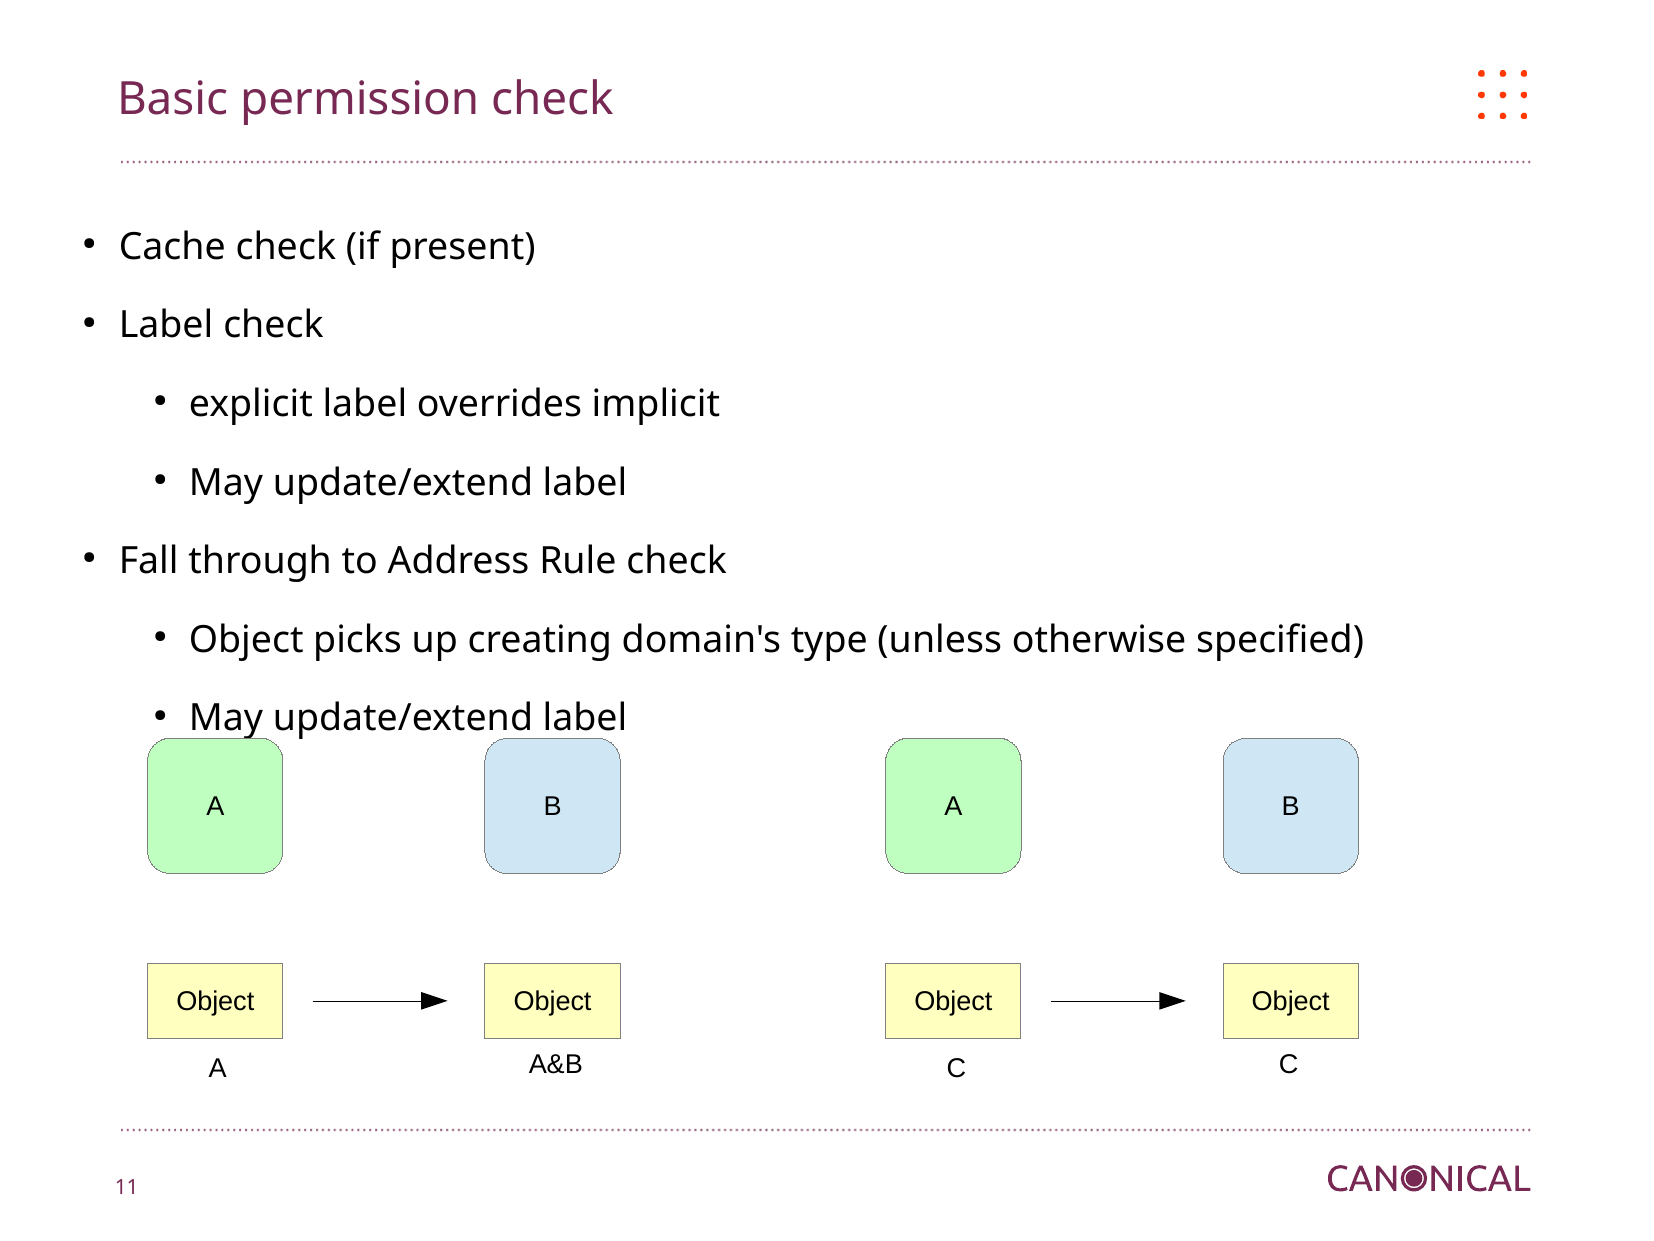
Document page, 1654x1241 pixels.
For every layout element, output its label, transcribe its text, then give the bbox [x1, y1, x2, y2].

text_box A&B [514, 1042, 598, 1088]
list Cache check (if present) Label check explicit label overrides implicit May update/extend label Fall through to Address Rule check Object picks up creating domain's type (unless otherwise specified) May update/extend label [82, 206, 1571, 1123]
text_box A [885, 738, 1022, 874]
text_box B [484, 738, 621, 874]
text_box Object [484, 963, 621, 1039]
text_box C [1264, 1042, 1314, 1088]
text_box C [931, 1045, 982, 1091]
text_box Object [147, 963, 283, 1039]
text_box Object [1223, 963, 1359, 1039]
text_box A [193, 1045, 242, 1091]
picture [111, 1127, 1533, 1134]
text_box Object [885, 963, 1021, 1039]
title Basic permission check [117, 71, 1447, 123]
picture [111, 159, 1533, 166]
text_box B [1223, 738, 1359, 874]
text_box A [147, 738, 283, 874]
picture [1478, 70, 1527, 119]
